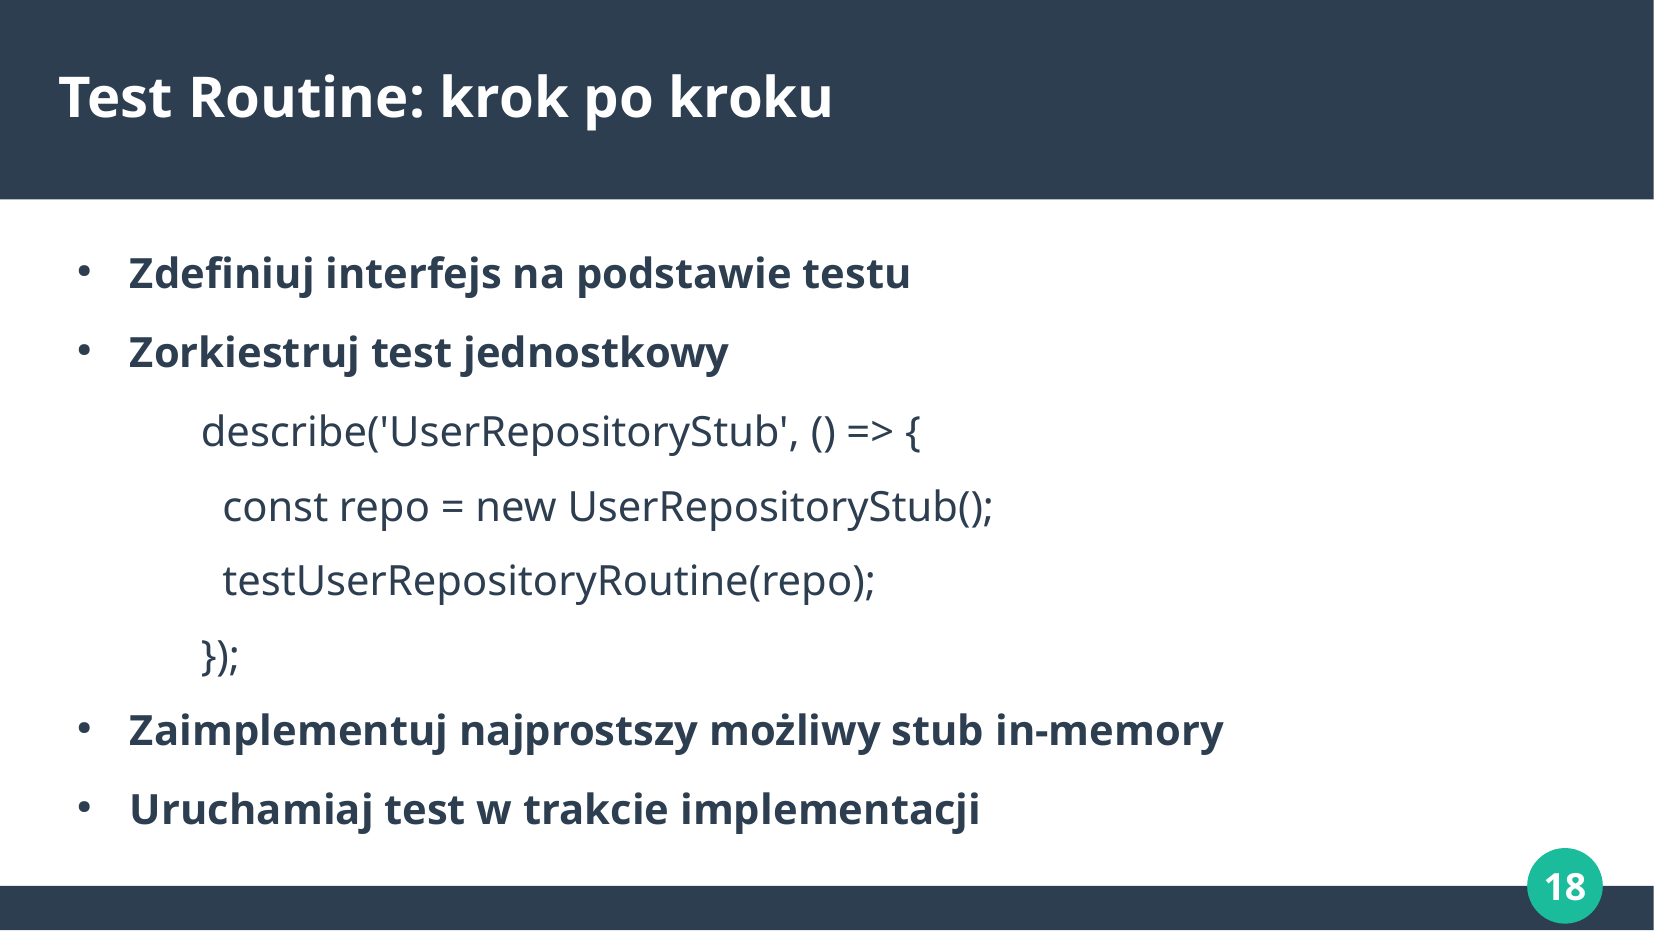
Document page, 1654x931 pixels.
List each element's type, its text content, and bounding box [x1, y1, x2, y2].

list Zdefiniuj interfejs na podstawie testu Zorkiestruj test jednostkowy describe('UserRepositoryStub', () => { const repo = new UserRepositoryStub(); testUserRepositoryRoutine(repo); }); Zaimplementuj najprostszy możliwy stub in-memory Uruchamiaj test w trakcie implementacji [59, 243, 1595, 864]
title Test Routine: krok po kroku [59, 37, 1595, 156]
